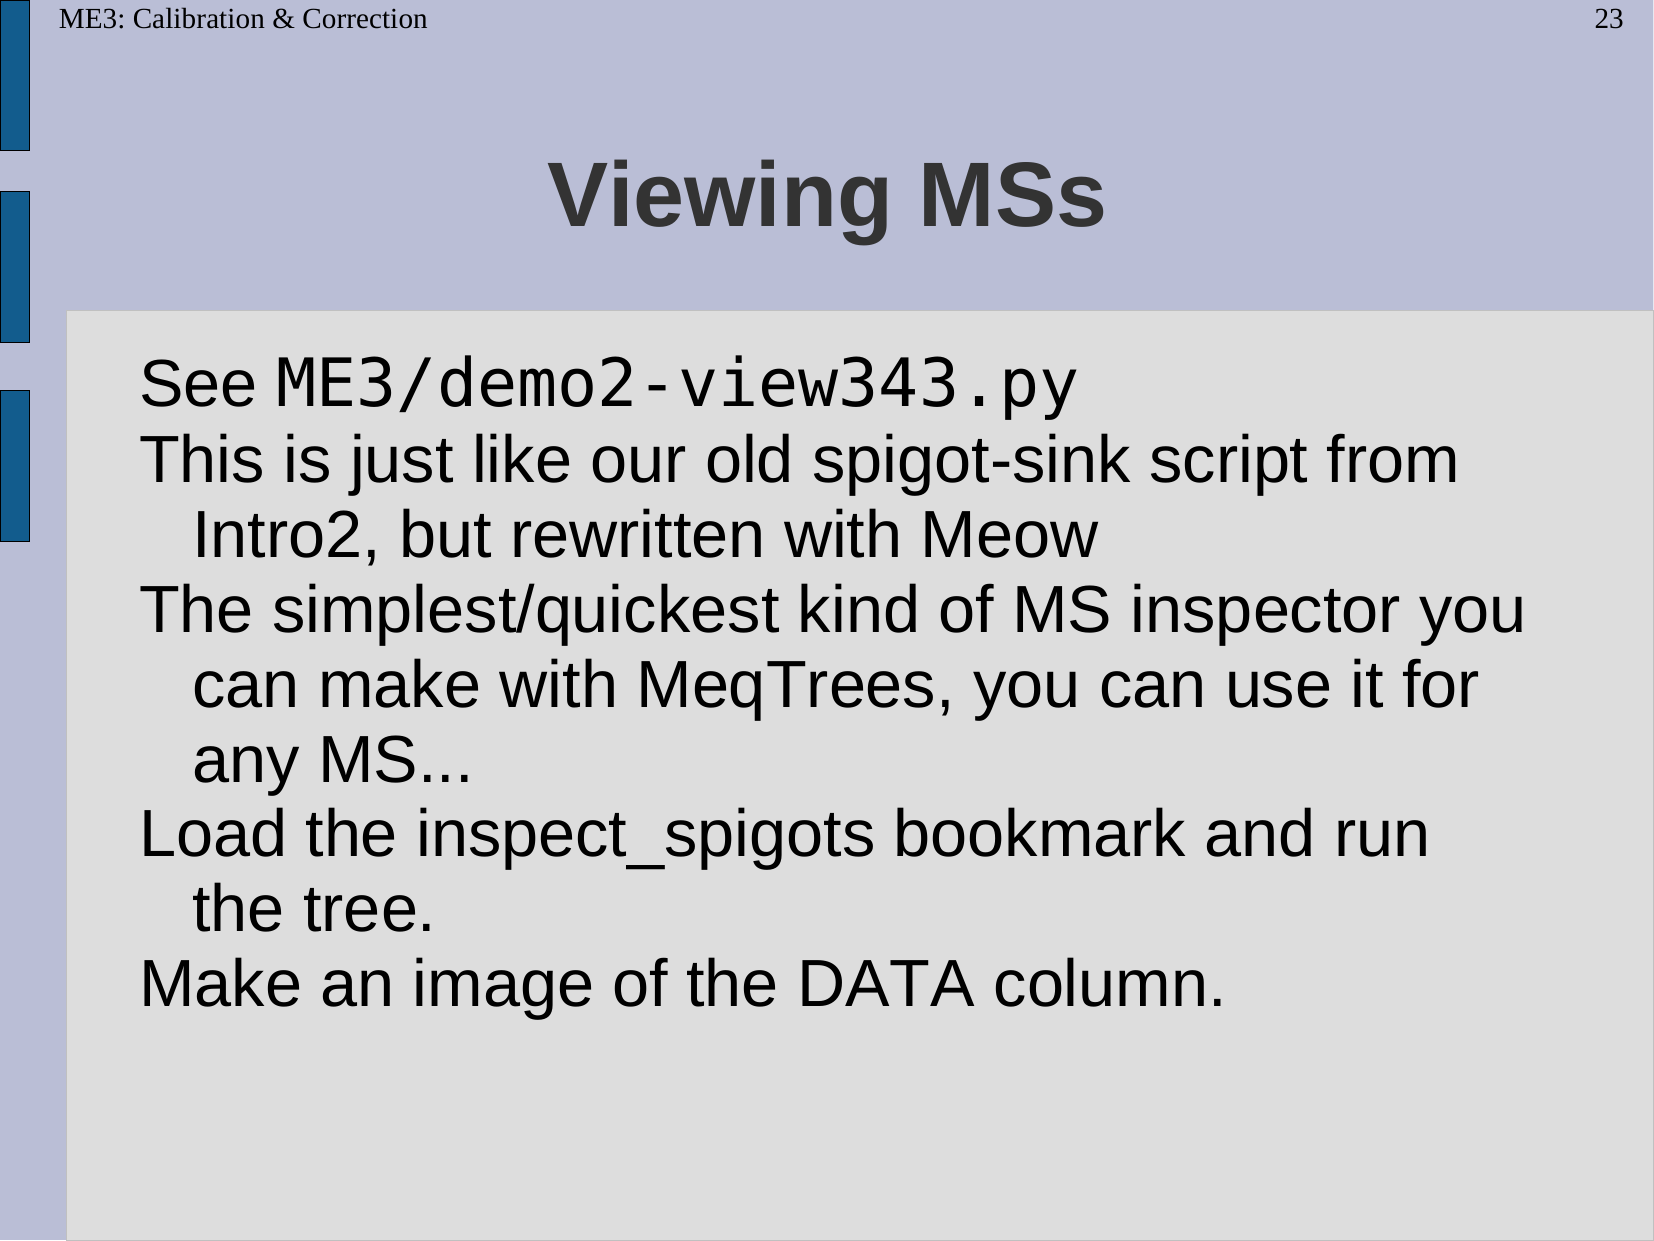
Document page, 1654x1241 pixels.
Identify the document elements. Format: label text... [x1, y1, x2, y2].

title Viewing MSs [121, 98, 1534, 291]
list See ME3/demo2-view343.py This is just like our old spigot-sink script from Intro2, but rewritten with Meow The simplest/quickest kind of MS inspector you can make with MeqTrees, you can use it for any MS... Load the inspect_spigots bookmark and run the tree. Make an image of the DATA column. [121, 344, 1534, 1112]
